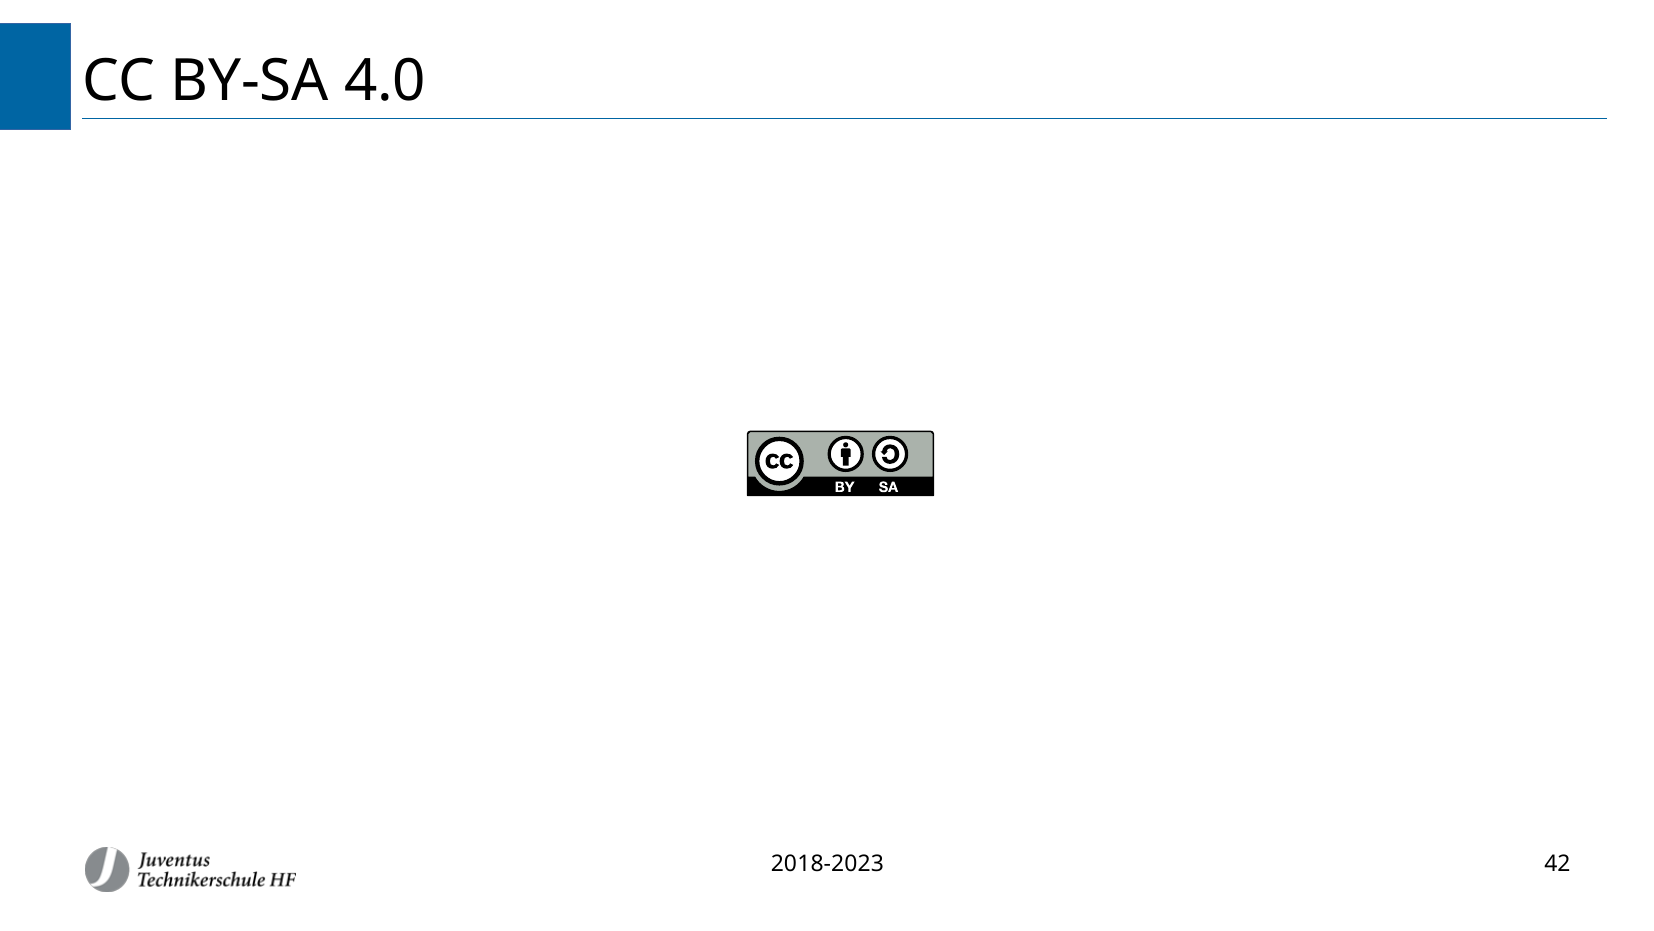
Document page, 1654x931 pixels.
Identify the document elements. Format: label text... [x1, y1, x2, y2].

title CC BY-SA 4.0 [82, 37, 1571, 119]
picture [746, 430, 935, 497]
picture [85, 847, 296, 892]
